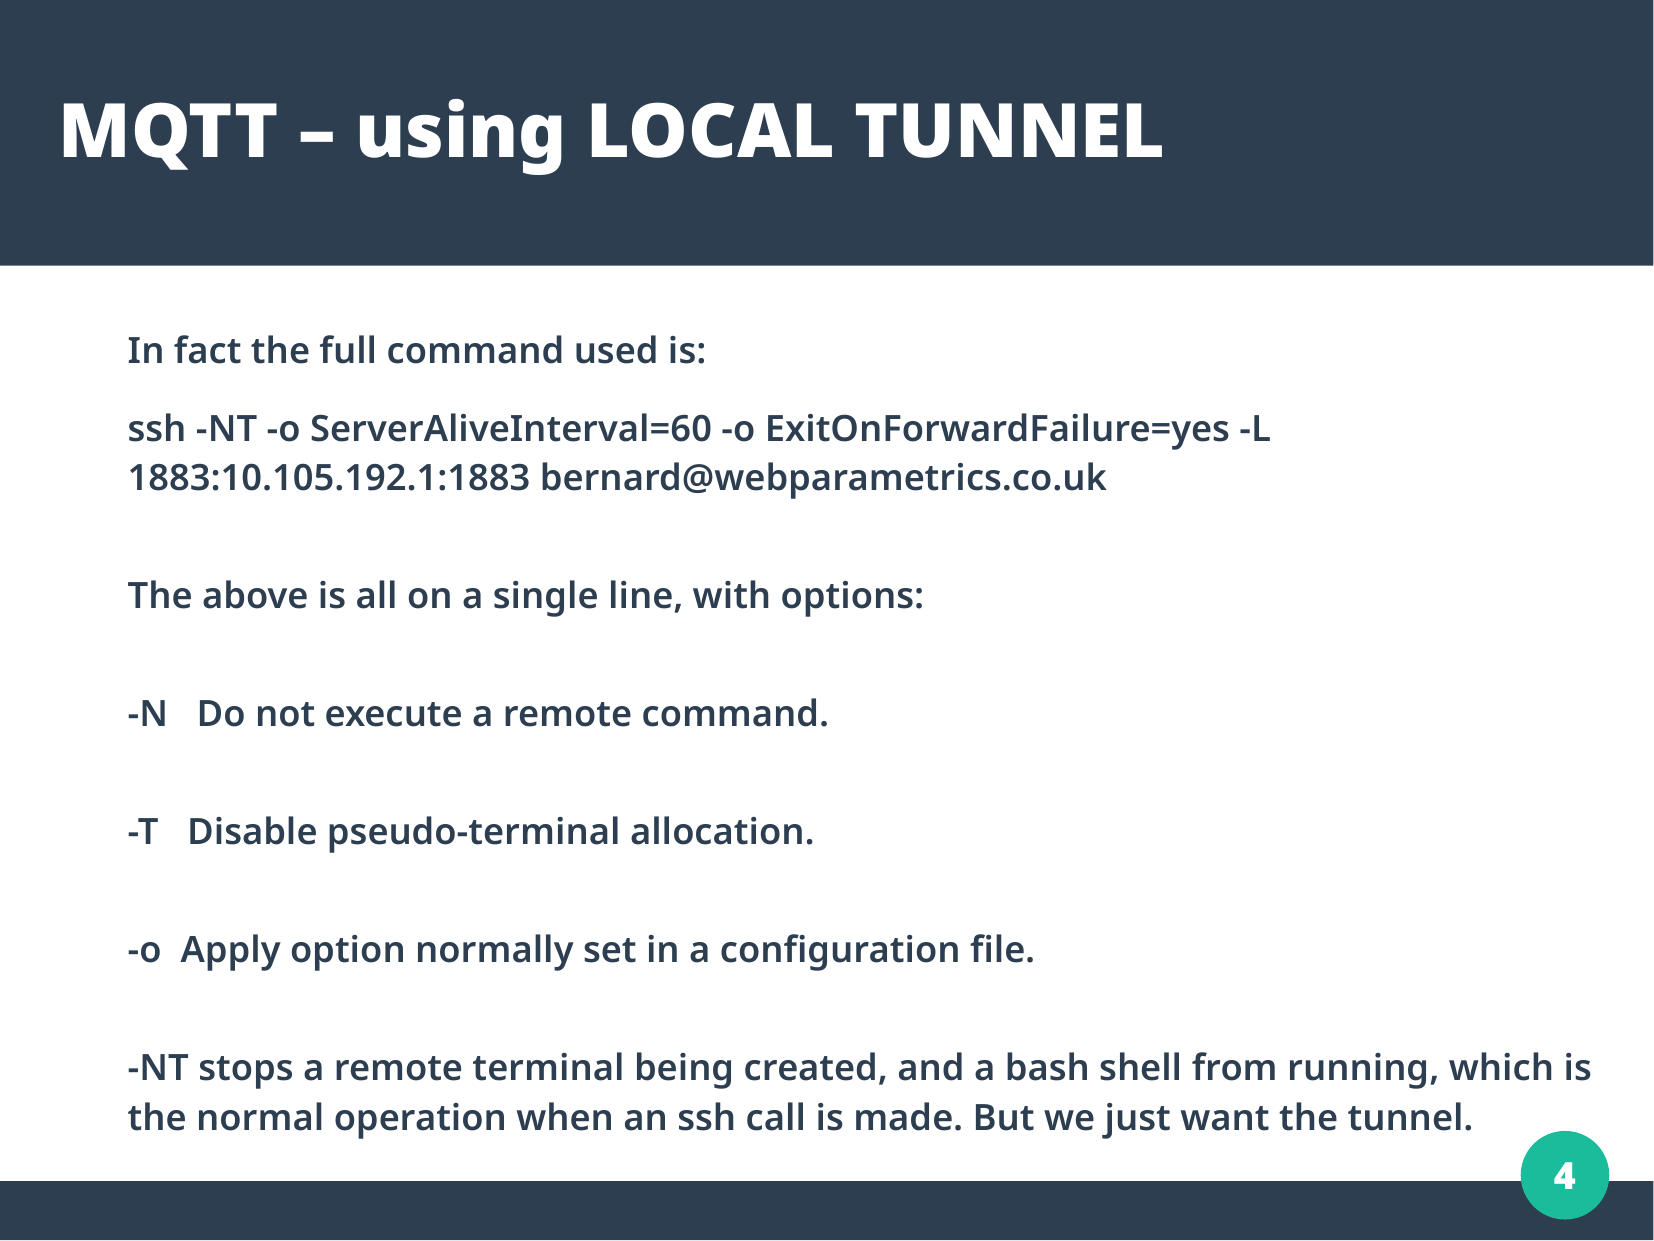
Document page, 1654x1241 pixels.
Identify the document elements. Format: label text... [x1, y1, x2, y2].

list In fact the full command used is: ssh -NT -o ServerAliveInterval=60 -o ExitOnForwardFailure=yes -L 1883:10.105.192.1:1883 bernard@webparametrics.co.uk The above is all on a single line, with options: -N Do not execute a remote command. -T Disable pseudo-terminal allocation. -o Apply option normally set in a configuration file. -NT stops a remote terminal being created, and a bash shell from running, which is the normal operation when an ssh call is made. But we just want the tunnel. [59, 324, 1595, 1152]
title MQTT – using LOCAL TUNNEL [59, 49, 1595, 207]
